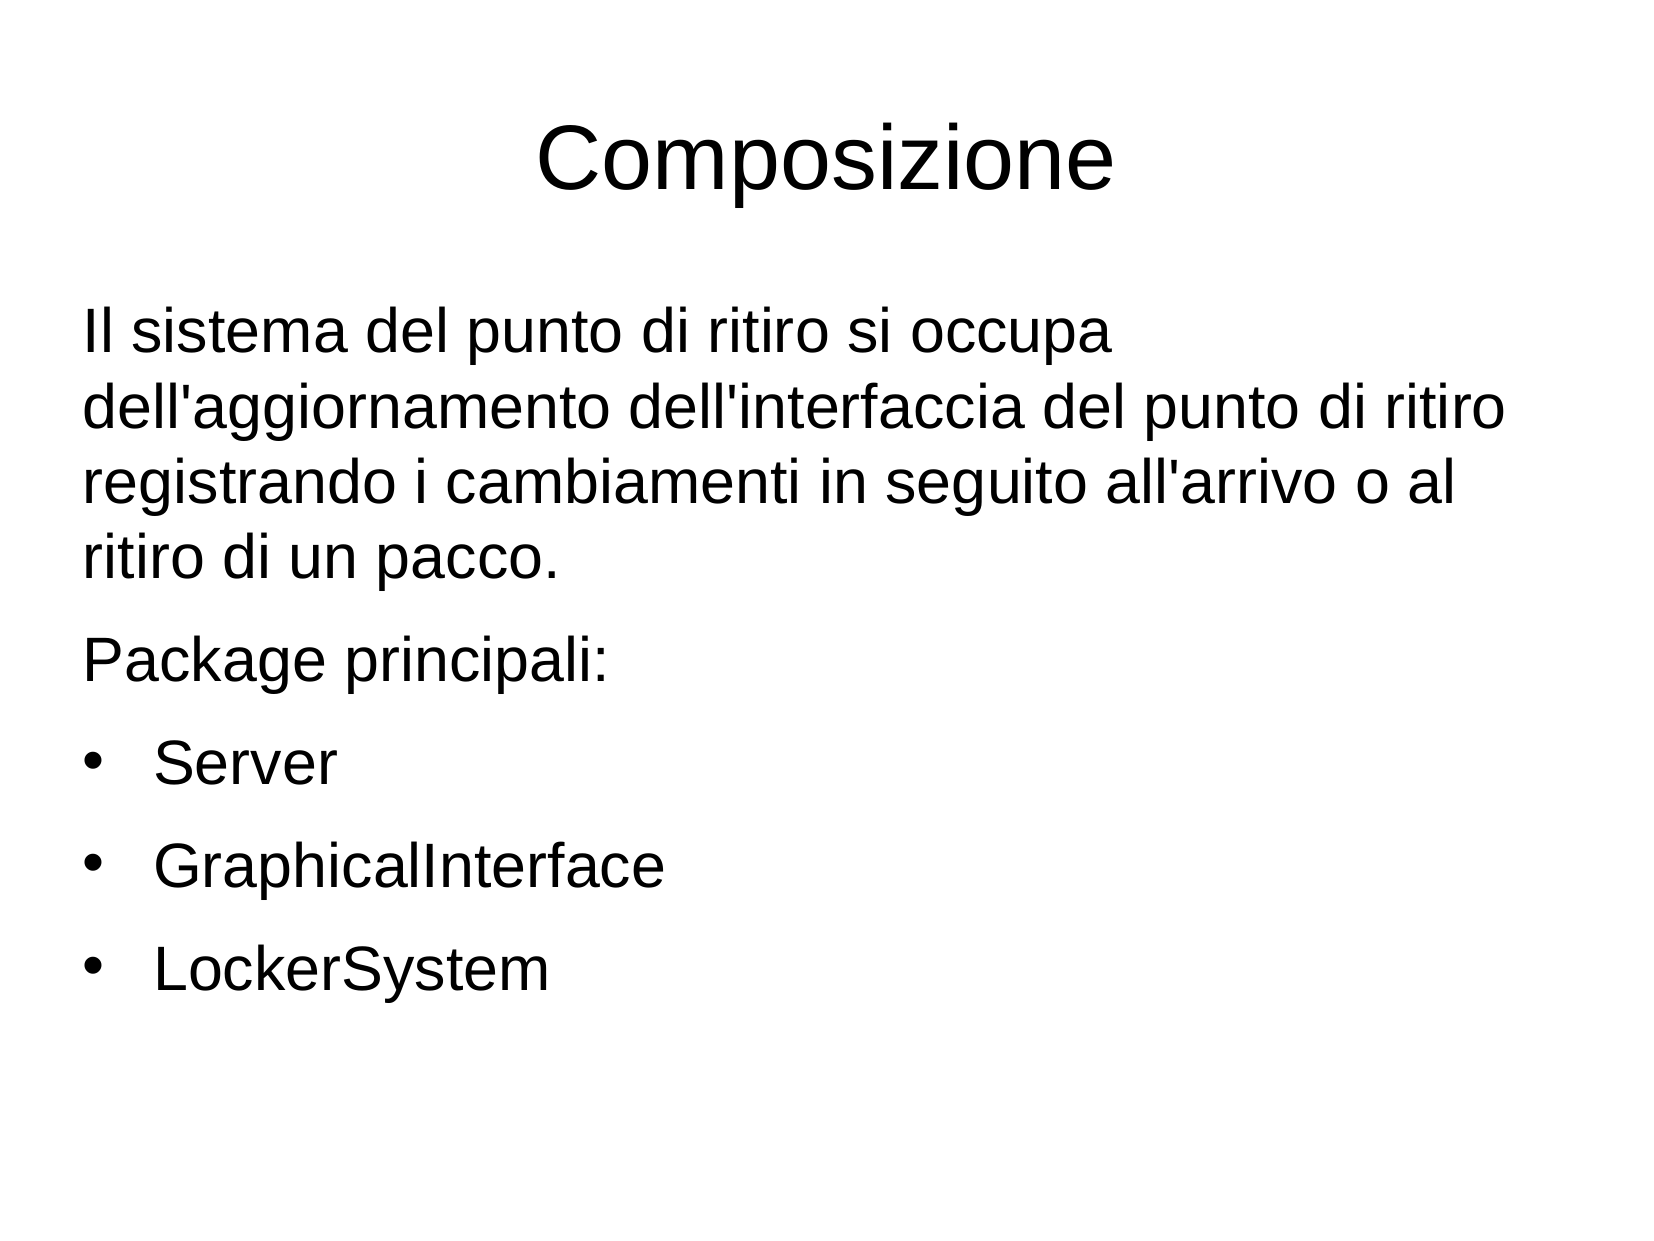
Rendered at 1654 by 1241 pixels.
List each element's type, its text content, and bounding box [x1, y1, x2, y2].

list Il sistema del punto di ritiro si occupa dell'aggiornamento dell'interfaccia del punto di ritiro registrando i cambiamenti in seguito all'arrivo o al ritiro di un pacco. Package principali: Server GraphicalInterface LockerSystem [82, 290, 1571, 1010]
title Composizione [82, 49, 1571, 257]
